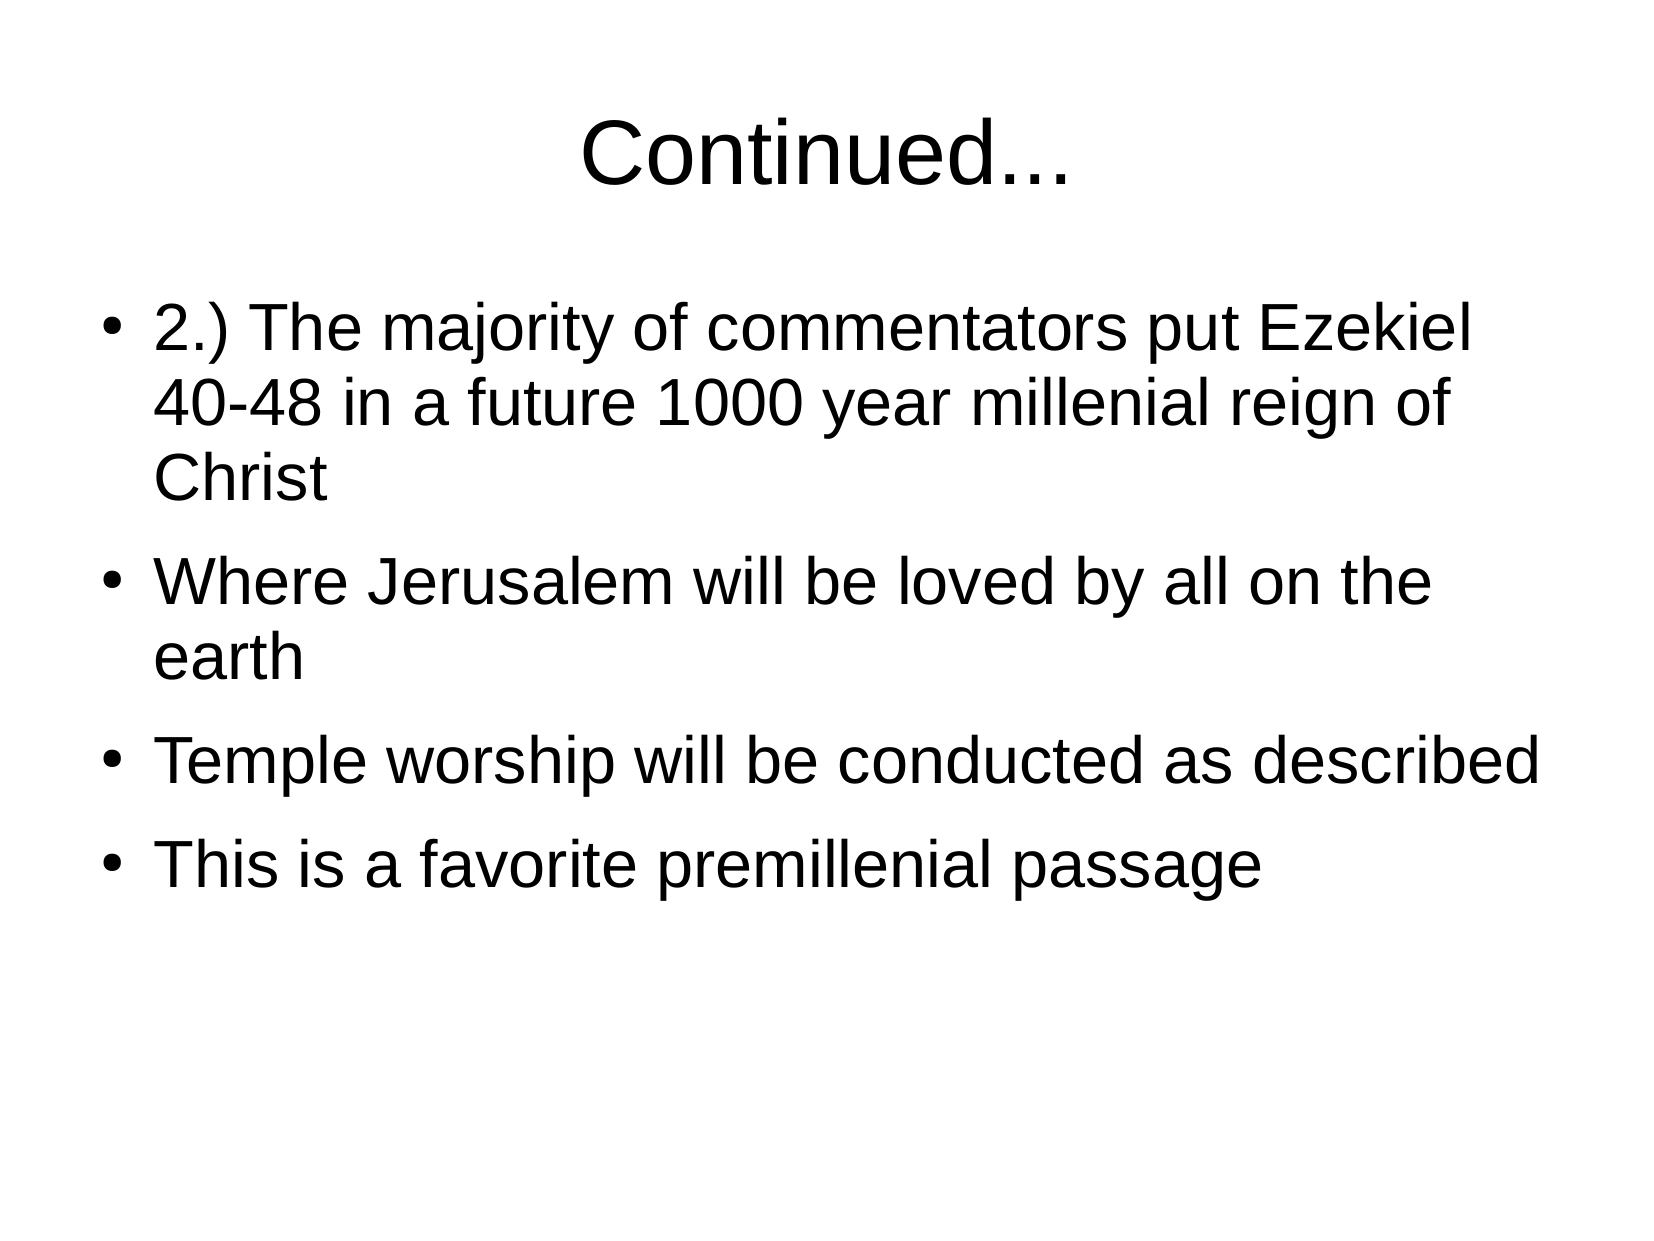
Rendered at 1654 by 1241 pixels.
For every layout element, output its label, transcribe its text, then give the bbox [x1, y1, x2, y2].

list 2.) The majority of commentators put Ezekiel 40-48 in a future 1000 year millenial reign of Christ Where Jerusalem will be loved by all on the earth Temple worship will be conducted as described This is a favorite premillenial passage [82, 290, 1571, 1109]
title Continued... [82, 49, 1571, 257]
